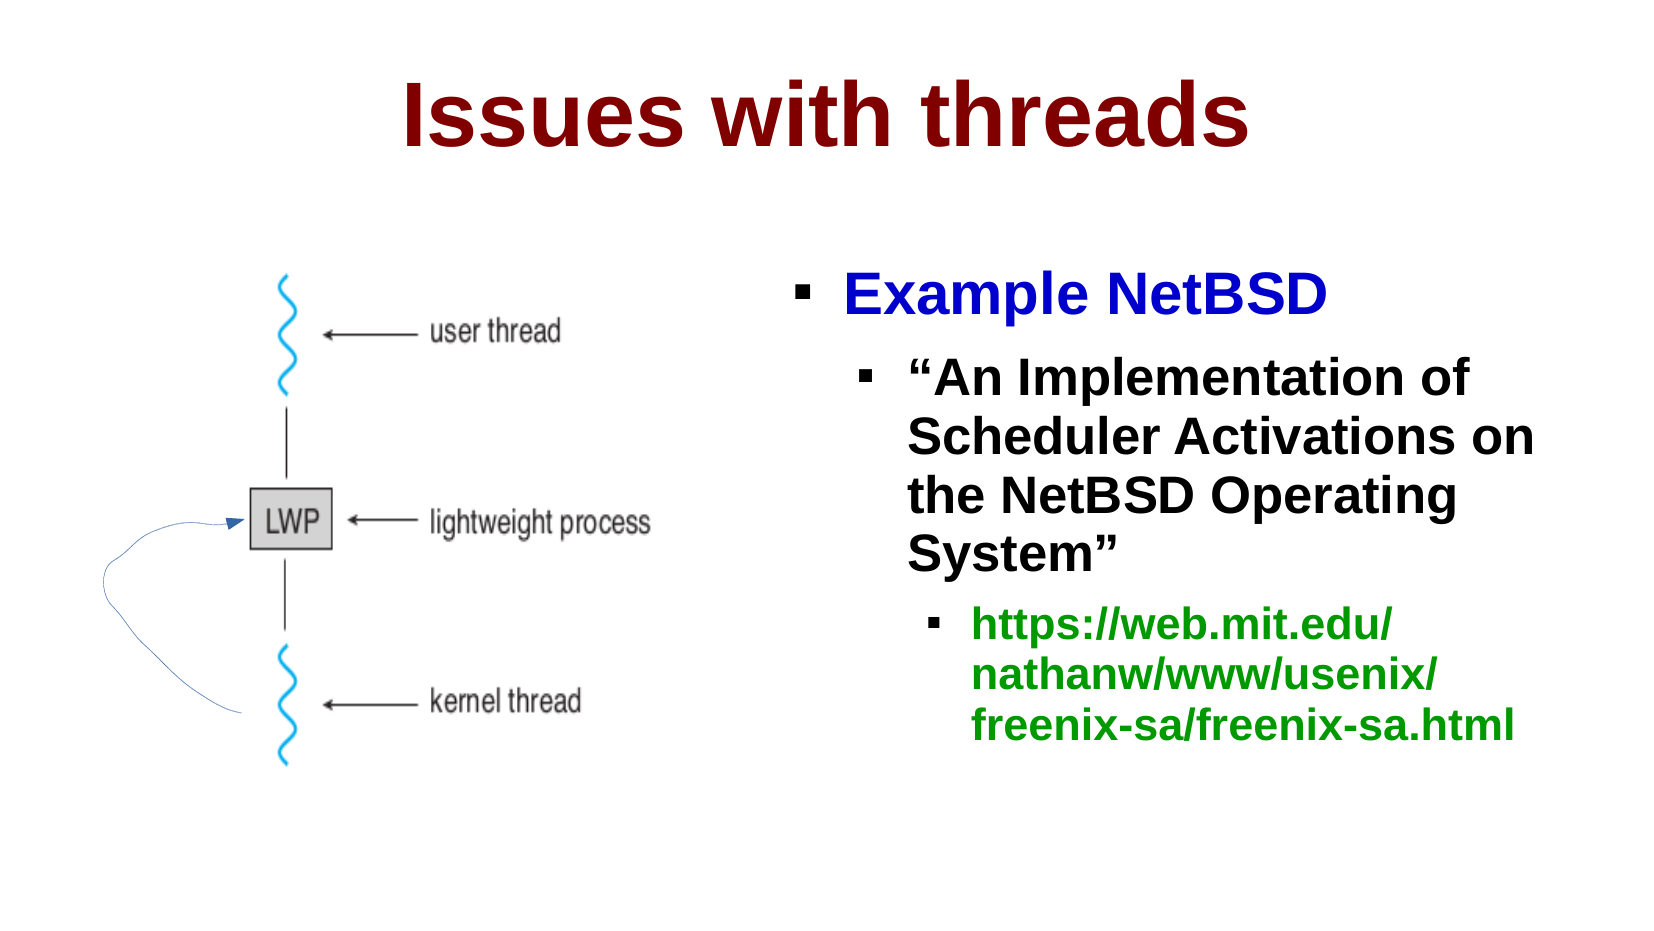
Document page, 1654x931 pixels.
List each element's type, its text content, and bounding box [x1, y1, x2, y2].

title Issues with threads [82, 37, 1571, 193]
list Example NetBSD “An Implementation of Scheduler Activations on the NetBSD Operating System” https://web.mit.edu/nathanw/www/usenix/freenix-sa/freenix-sa.html [779, 259, 1571, 757]
picture [106, 224, 732, 798]
